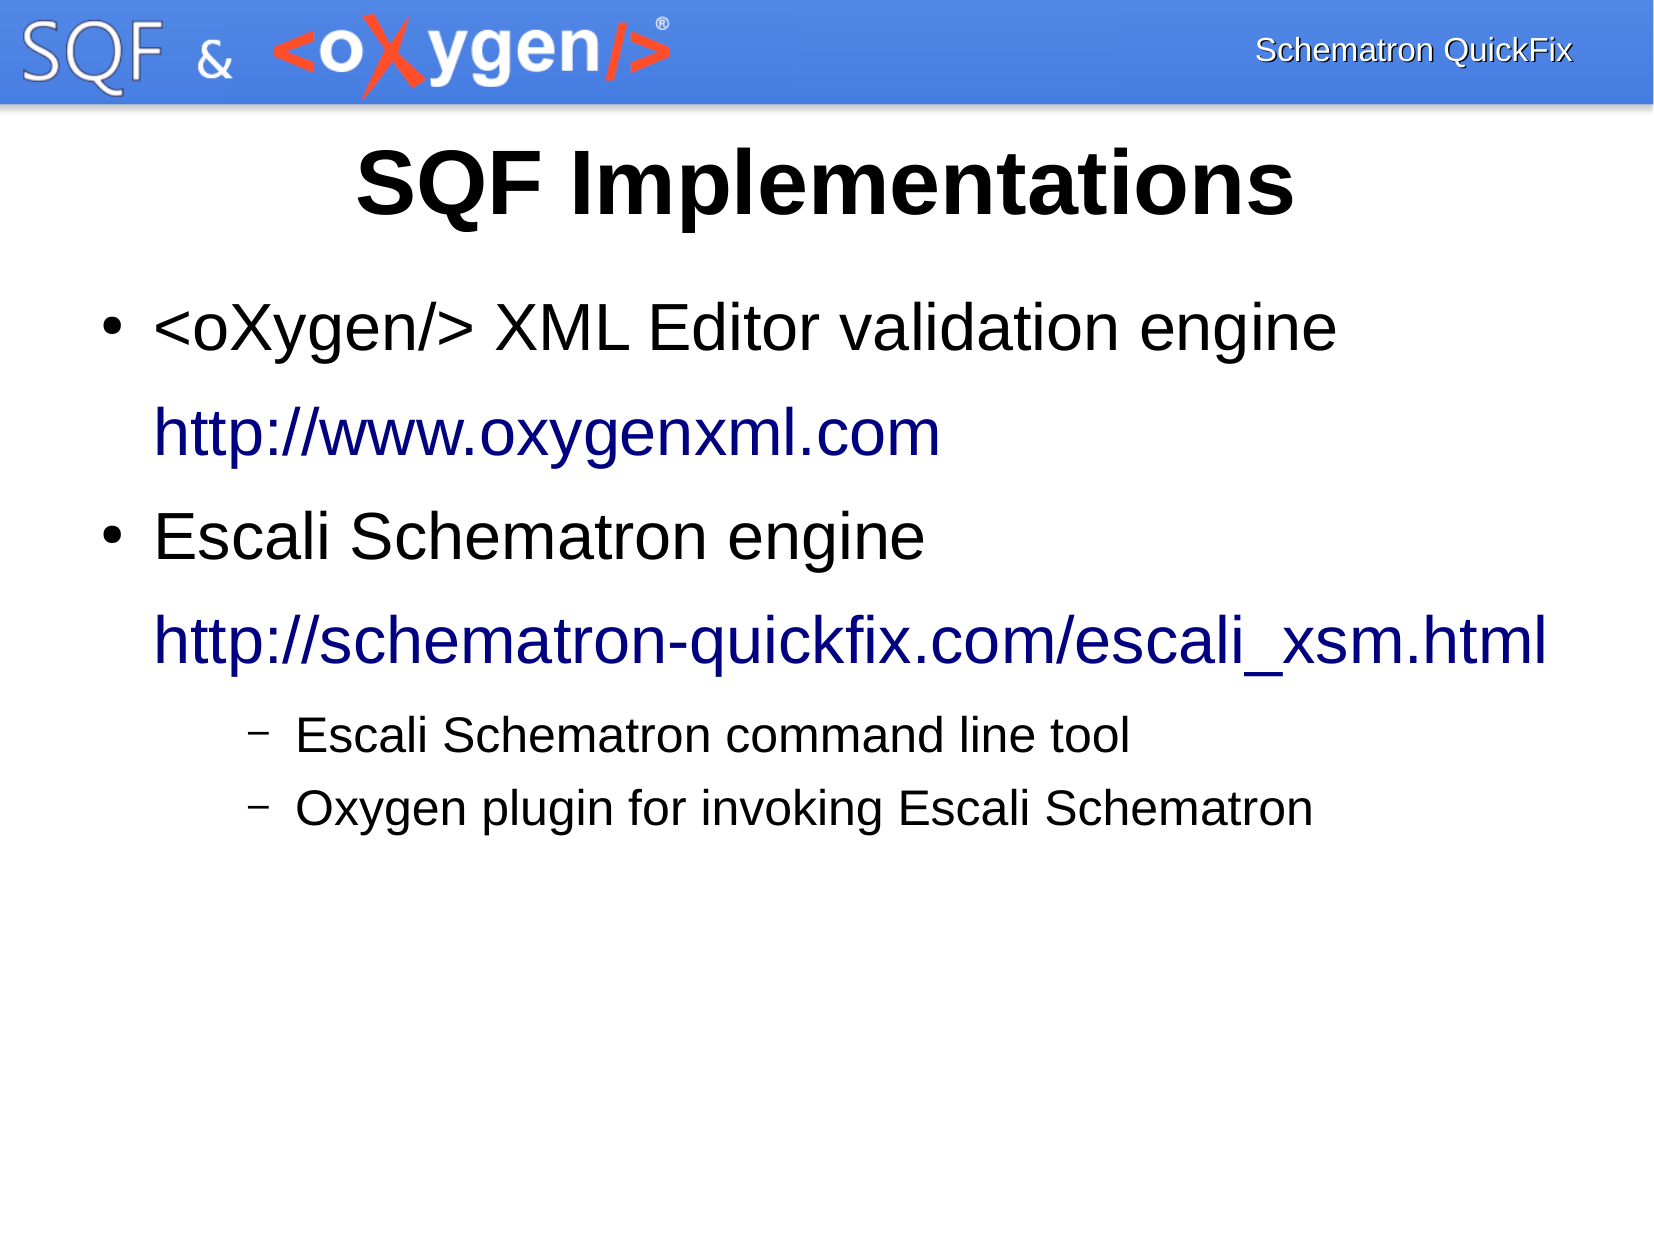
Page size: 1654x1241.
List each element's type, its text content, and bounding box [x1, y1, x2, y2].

title SQF Implementations [82, 78, 1571, 287]
list <oXygen/> XML Editor validation engine http://www.oxygenxml.com Escali Schematron engine http://schematron-quickfix.com/escali_xsm.html Escali Schematron command line tool Oxygen plugin for invoking Escali Schematron [82, 290, 1571, 1010]
picture [0, 0, 1654, 118]
